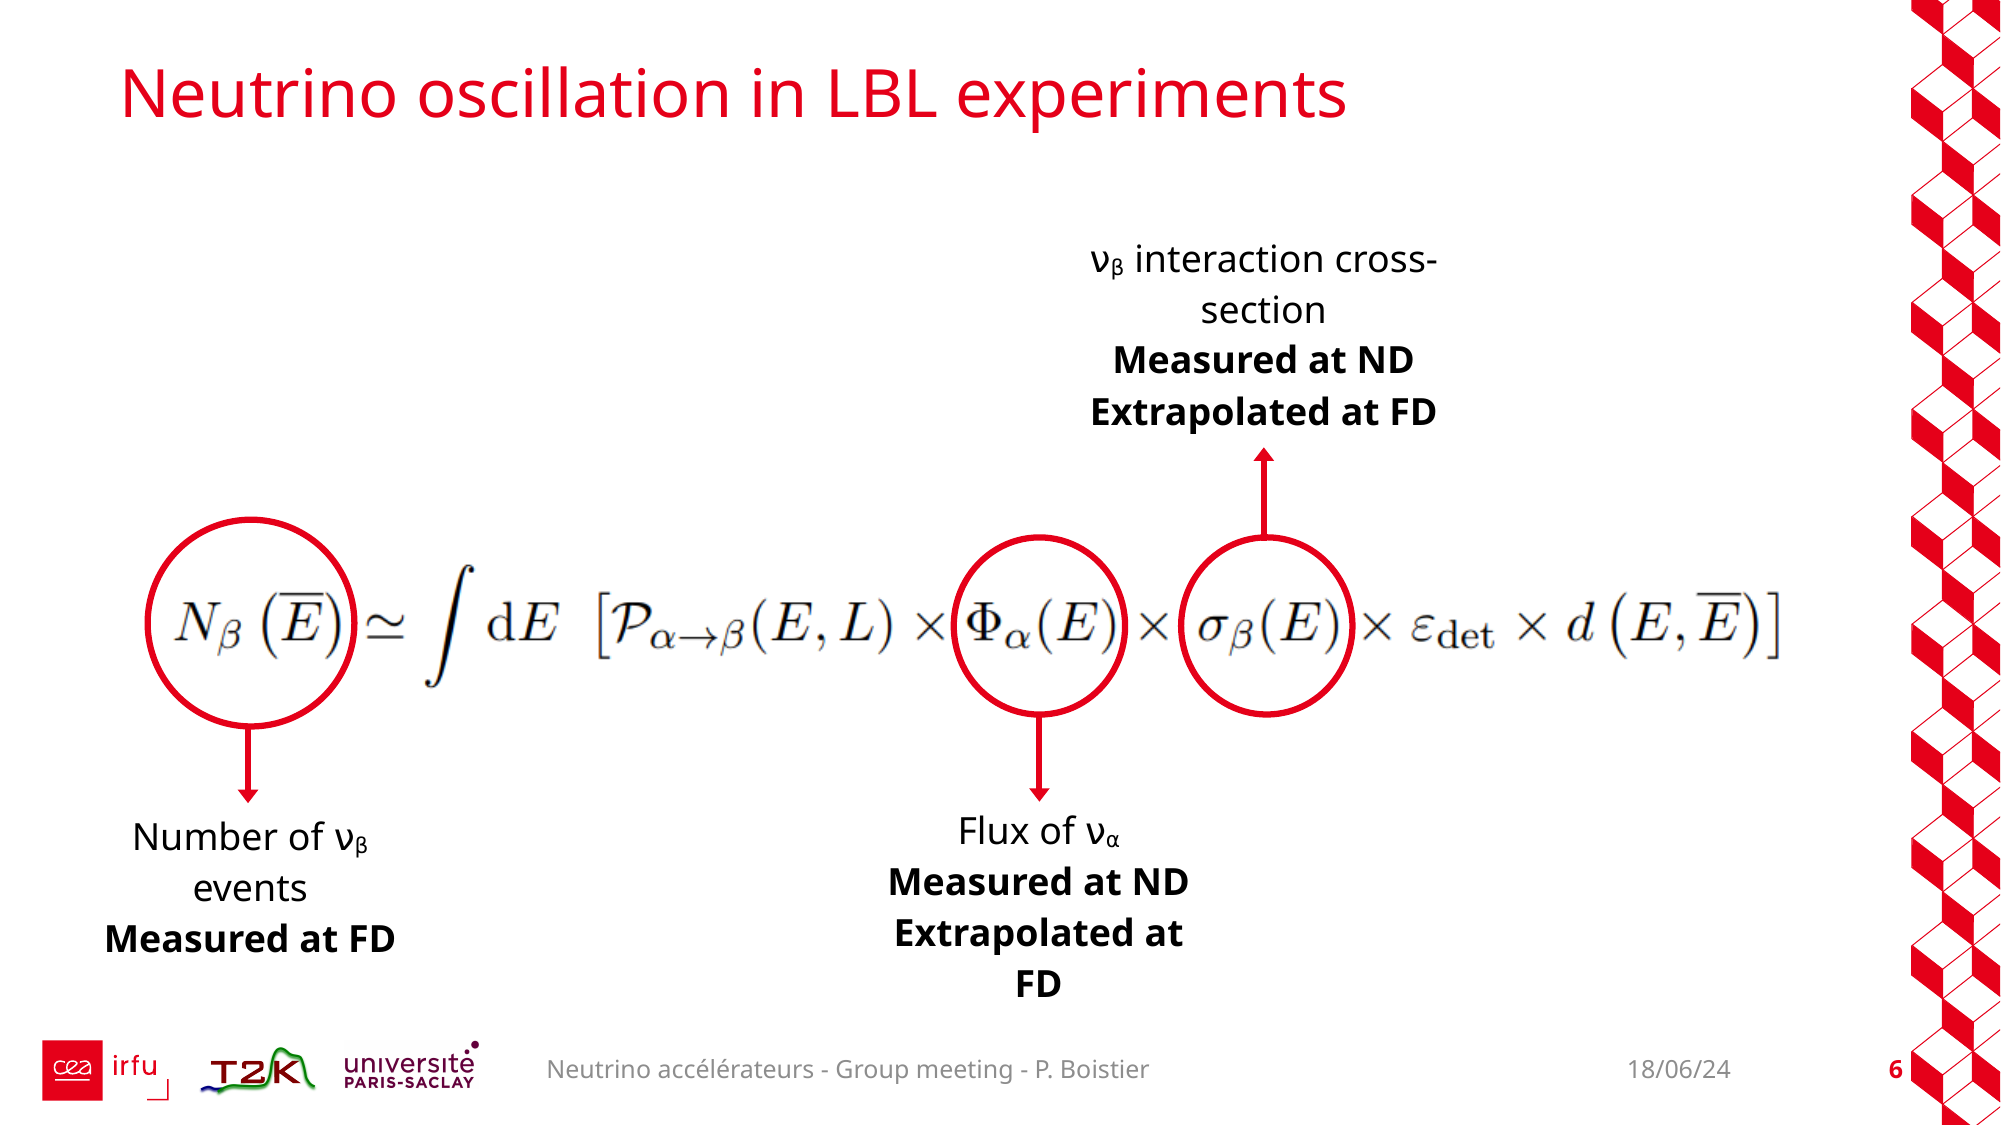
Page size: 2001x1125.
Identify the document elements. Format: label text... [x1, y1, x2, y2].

picture [1185, 554, 1349, 697]
text_box Flux of να Measured at ND Extrapolated at FD [850, 797, 1228, 1076]
picture [329, 554, 983, 697]
text_box νβ interaction cross-section Measured at ND Extrapolated at FD [1069, 194, 1459, 444]
picture [196, 1040, 318, 1101]
picture [166, 554, 351, 697]
picture [166, 689, 173, 697]
picture [957, 554, 1121, 697]
picture [1096, 554, 1210, 697]
title Neutrino oscillation in LBL experiments [119, 52, 1881, 196]
picture [344, 1040, 479, 1089]
text_box Number of νβ events Measured at FD [88, 803, 413, 1029]
picture [1324, 554, 1790, 697]
